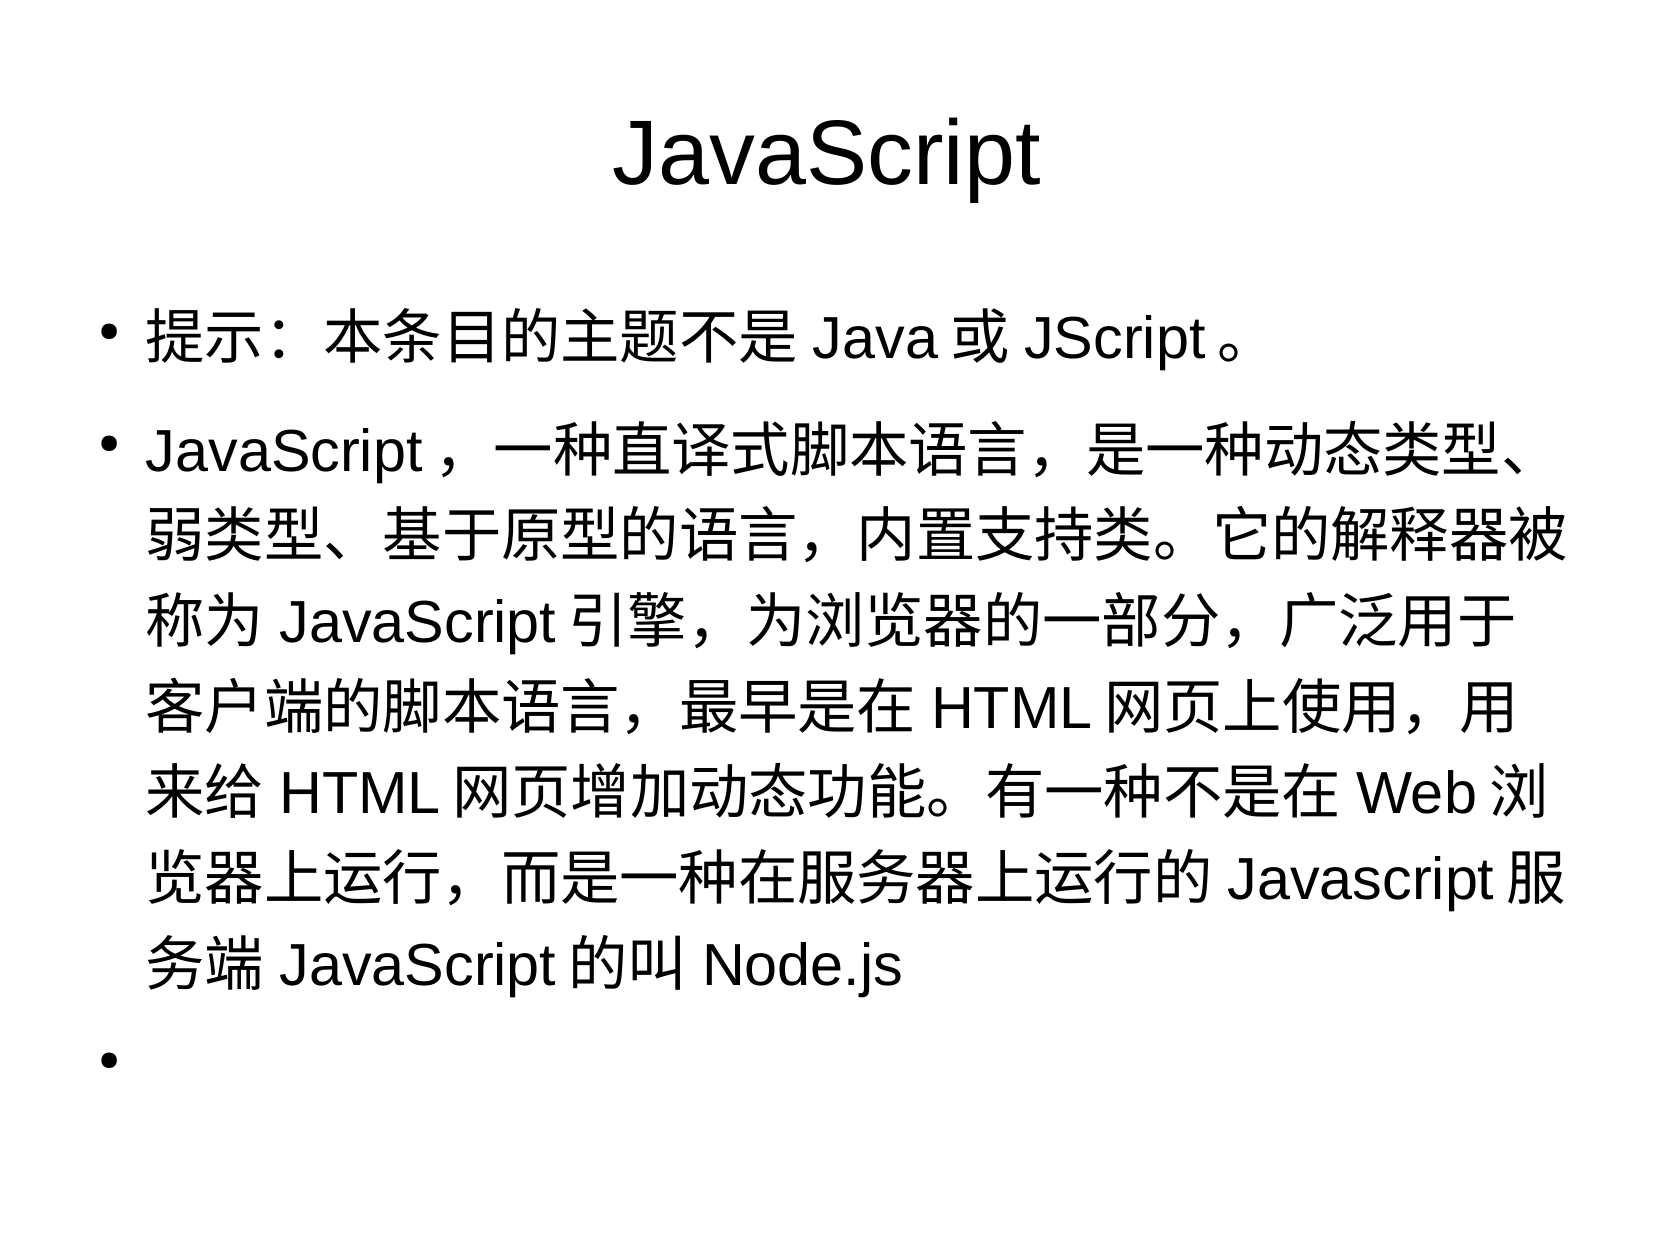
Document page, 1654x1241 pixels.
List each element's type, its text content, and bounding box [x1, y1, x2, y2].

title JavaScript [82, 49, 1571, 257]
list 提示：本条目的主题不是Java或JScript。 JavaScript，一种直译式脚本语言，是一种动态类型、弱类型、基于原型的语言，内置支持类。它的解释器被称为JavaScript引擎，为浏览器的一部分，广泛用于客户端的脚本语言，最早是在HTML网页上使用，用来给HTML网页增加动态功能。有一种不是在Web浏览器上运行，而是一种在服务器上运行的Javascript服务端JavaScript的叫Node.js [82, 290, 1571, 1010]
